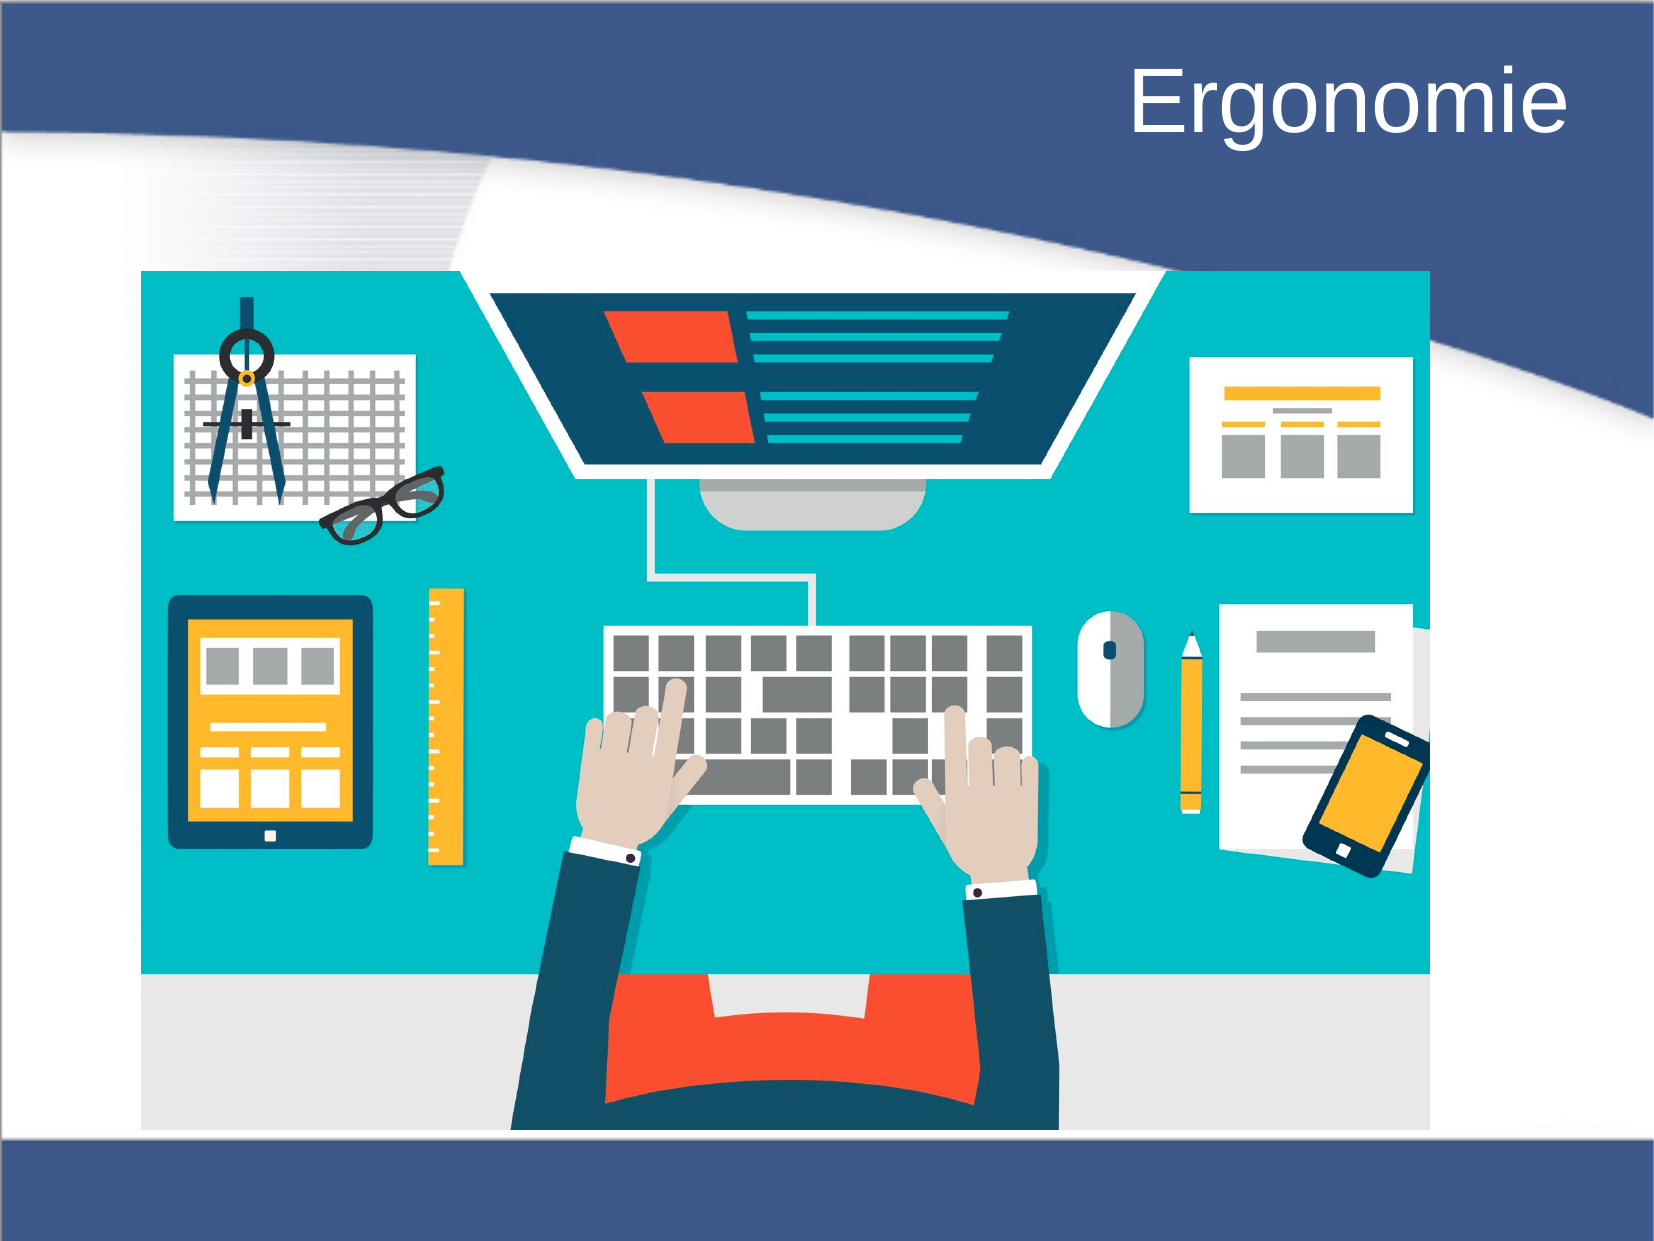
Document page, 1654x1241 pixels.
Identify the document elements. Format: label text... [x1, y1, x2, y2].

title Ergonomie [82, 49, 1571, 257]
picture [0, 0, 1654, 1241]
